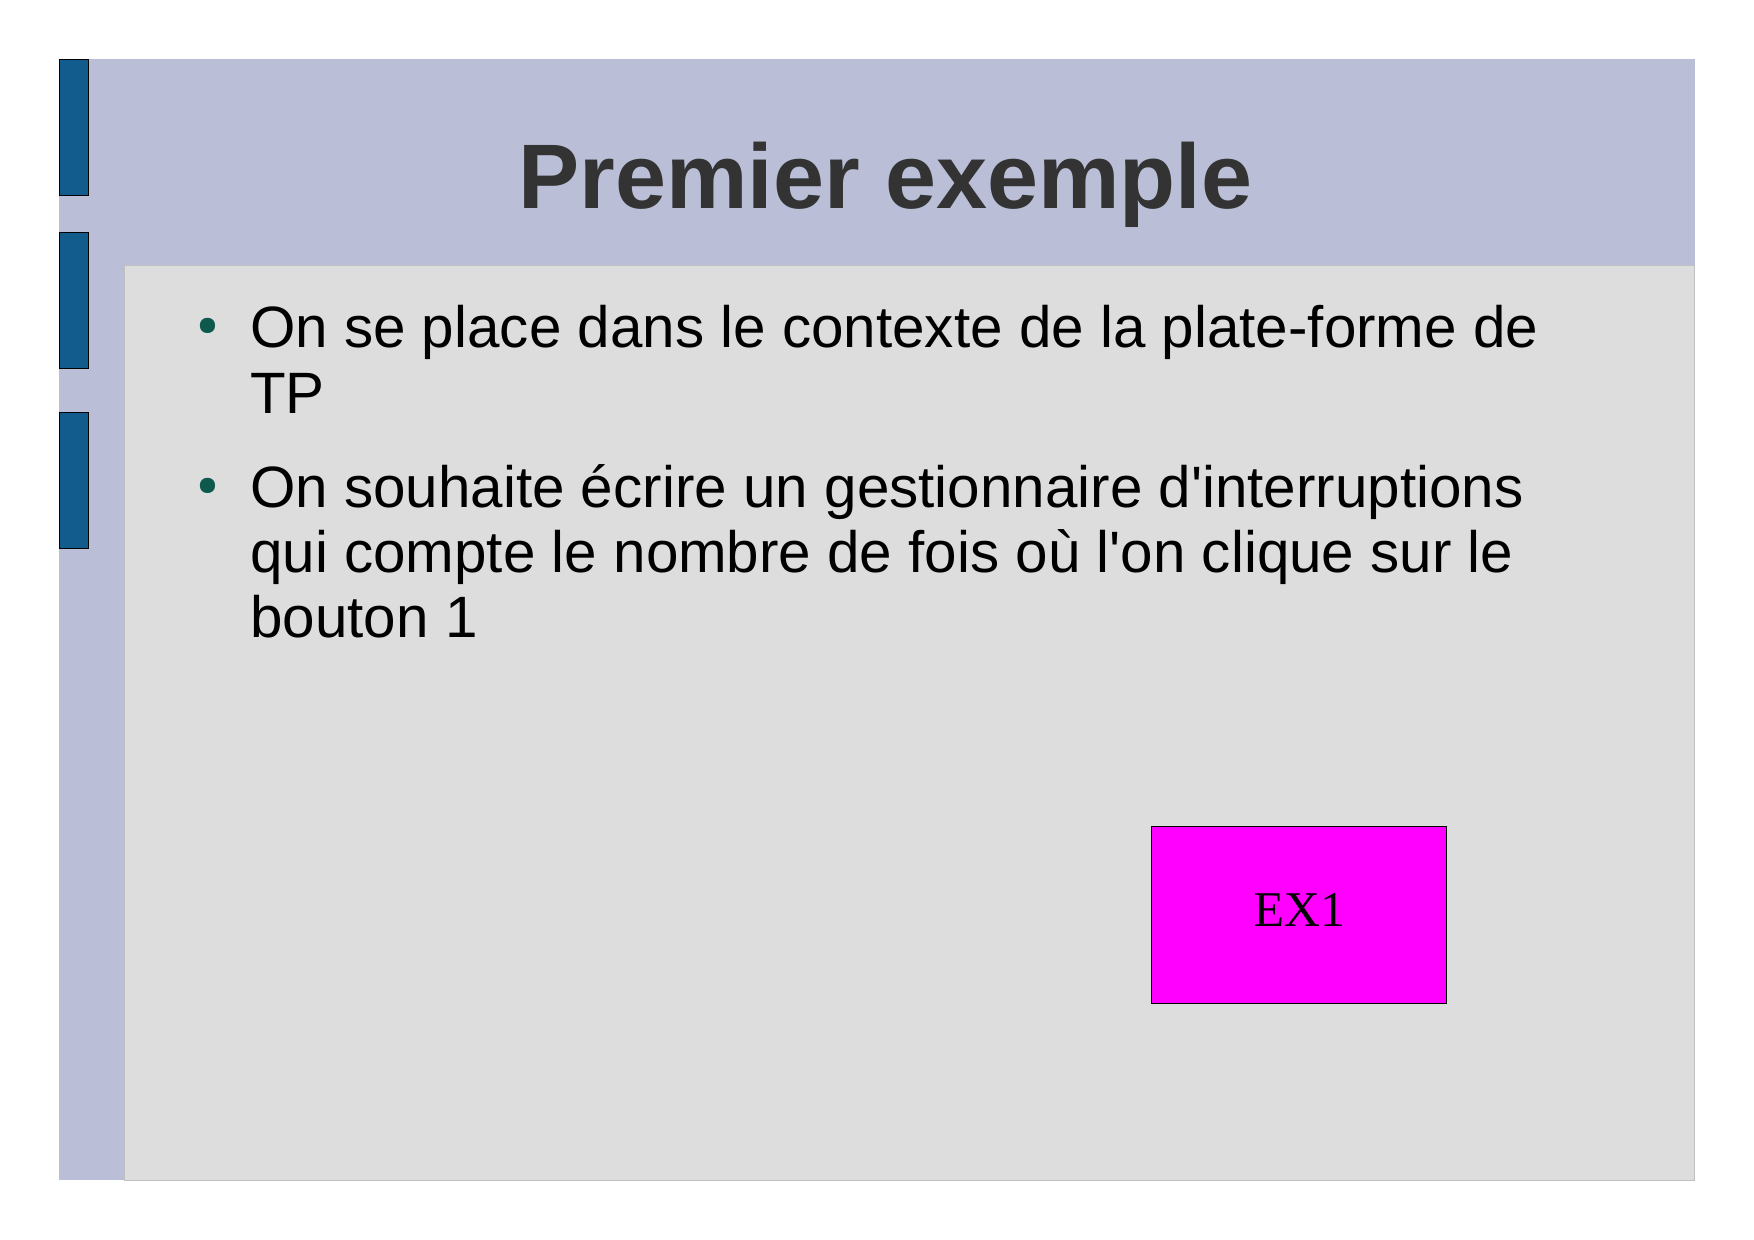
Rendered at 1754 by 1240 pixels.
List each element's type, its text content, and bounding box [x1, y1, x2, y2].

text_box EX1 [1151, 826, 1447, 1004]
title Premier exemple [118, 88, 1654, 266]
list On se place dans le contexte de la plate-forme de TP On souhaite écrire un gestionnaire d'interruptions qui compte le nombre de fois où l'on clique sur le bouton 1 [179, 295, 1577, 1093]
